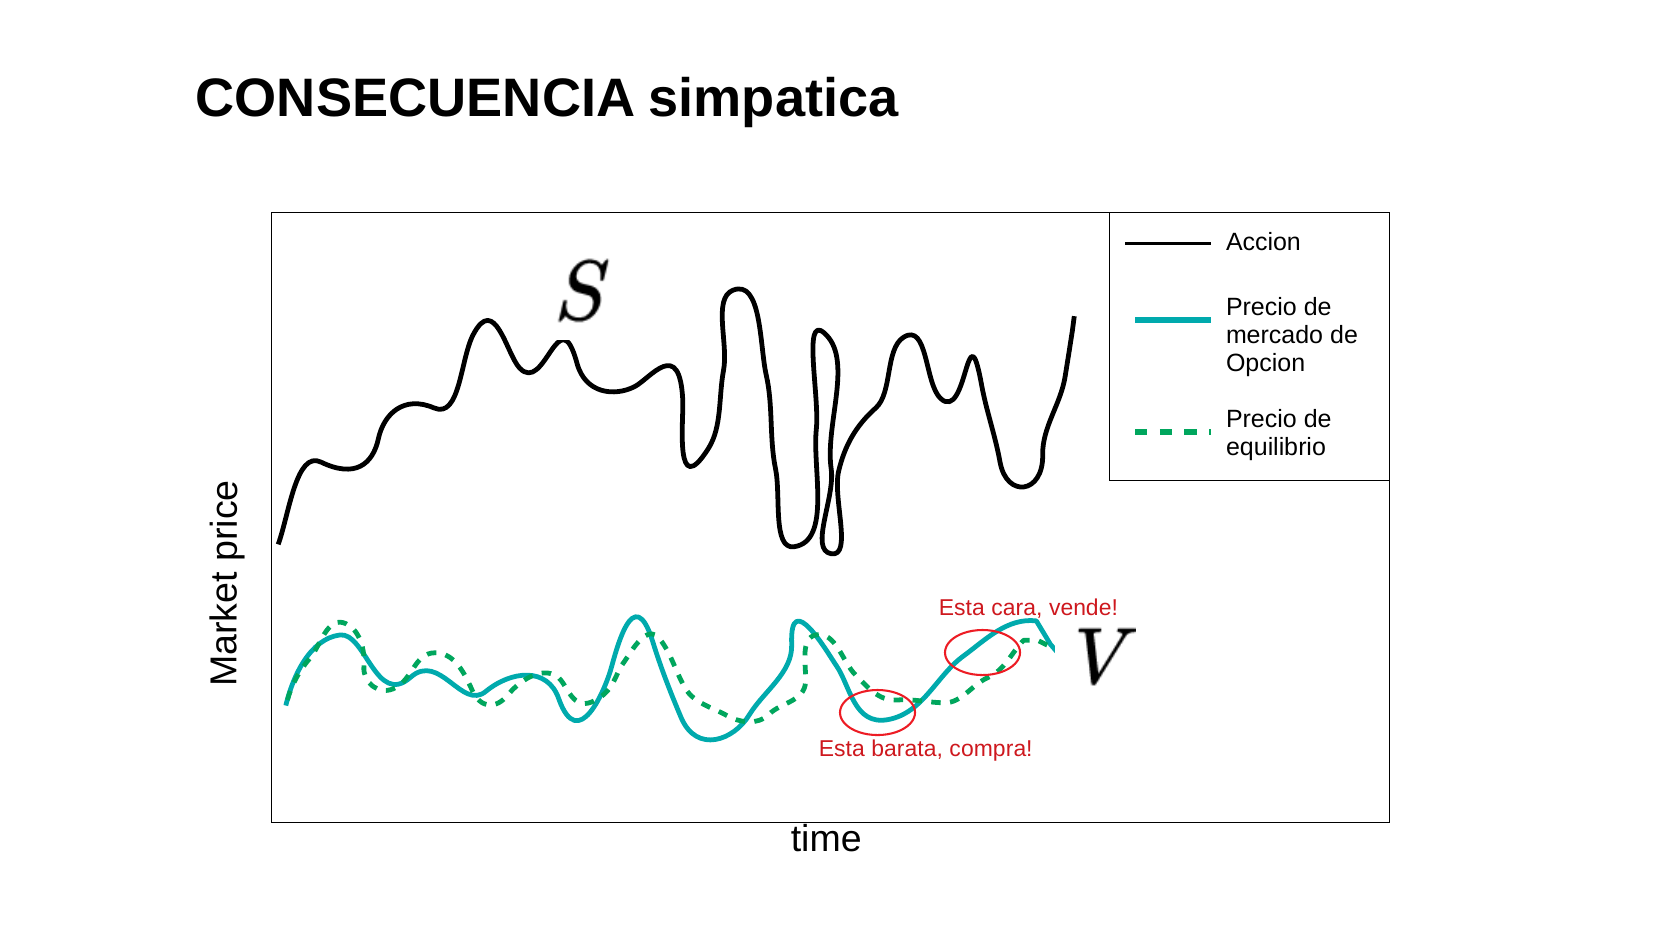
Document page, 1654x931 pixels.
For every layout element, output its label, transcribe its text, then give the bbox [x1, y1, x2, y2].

picture [1055, 629, 1136, 696]
text_box CONSECUENCIA simpatica [180, 60, 991, 136]
text_box Esta barata, compra! [804, 728, 1165, 769]
text_box Market price [290, 638, 363, 702]
text_box time [776, 810, 1336, 907]
text_box Accion Precio de mercado de Opcion Precio de equilibrio [1211, 220, 1441, 497]
text_box Esta cara, vende! [924, 587, 1285, 629]
text_box Market price [195, 169, 364, 702]
picture [552, 251, 627, 340]
